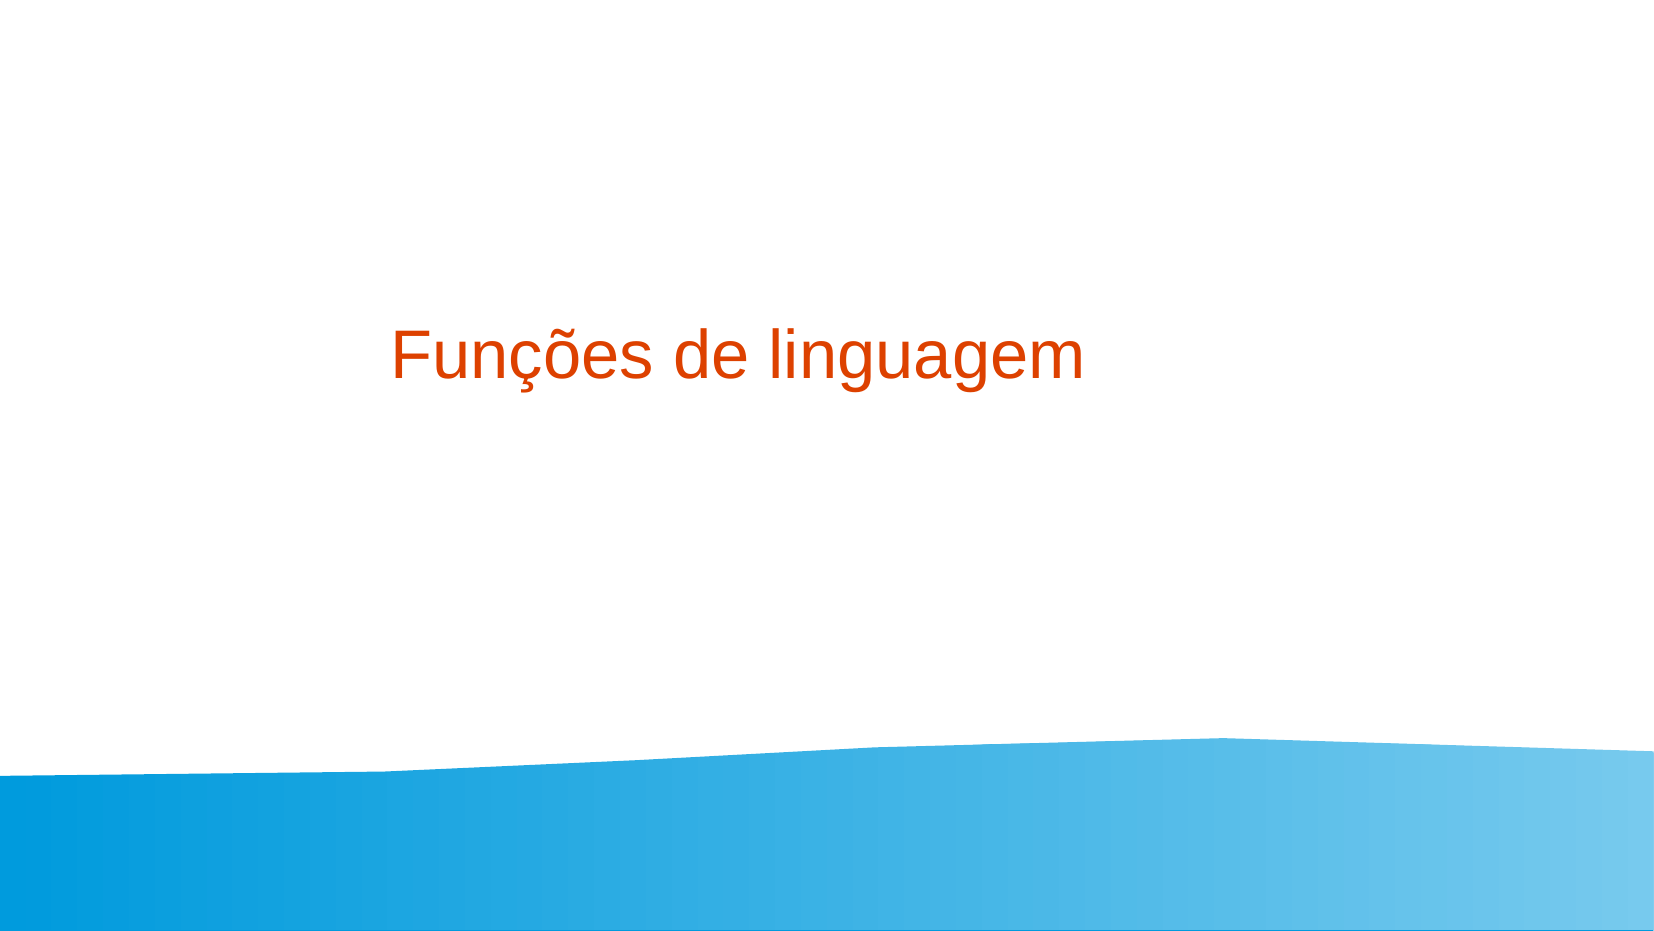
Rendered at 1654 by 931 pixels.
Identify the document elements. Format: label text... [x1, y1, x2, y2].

title Funções de linguagem [0, 265, 1477, 443]
